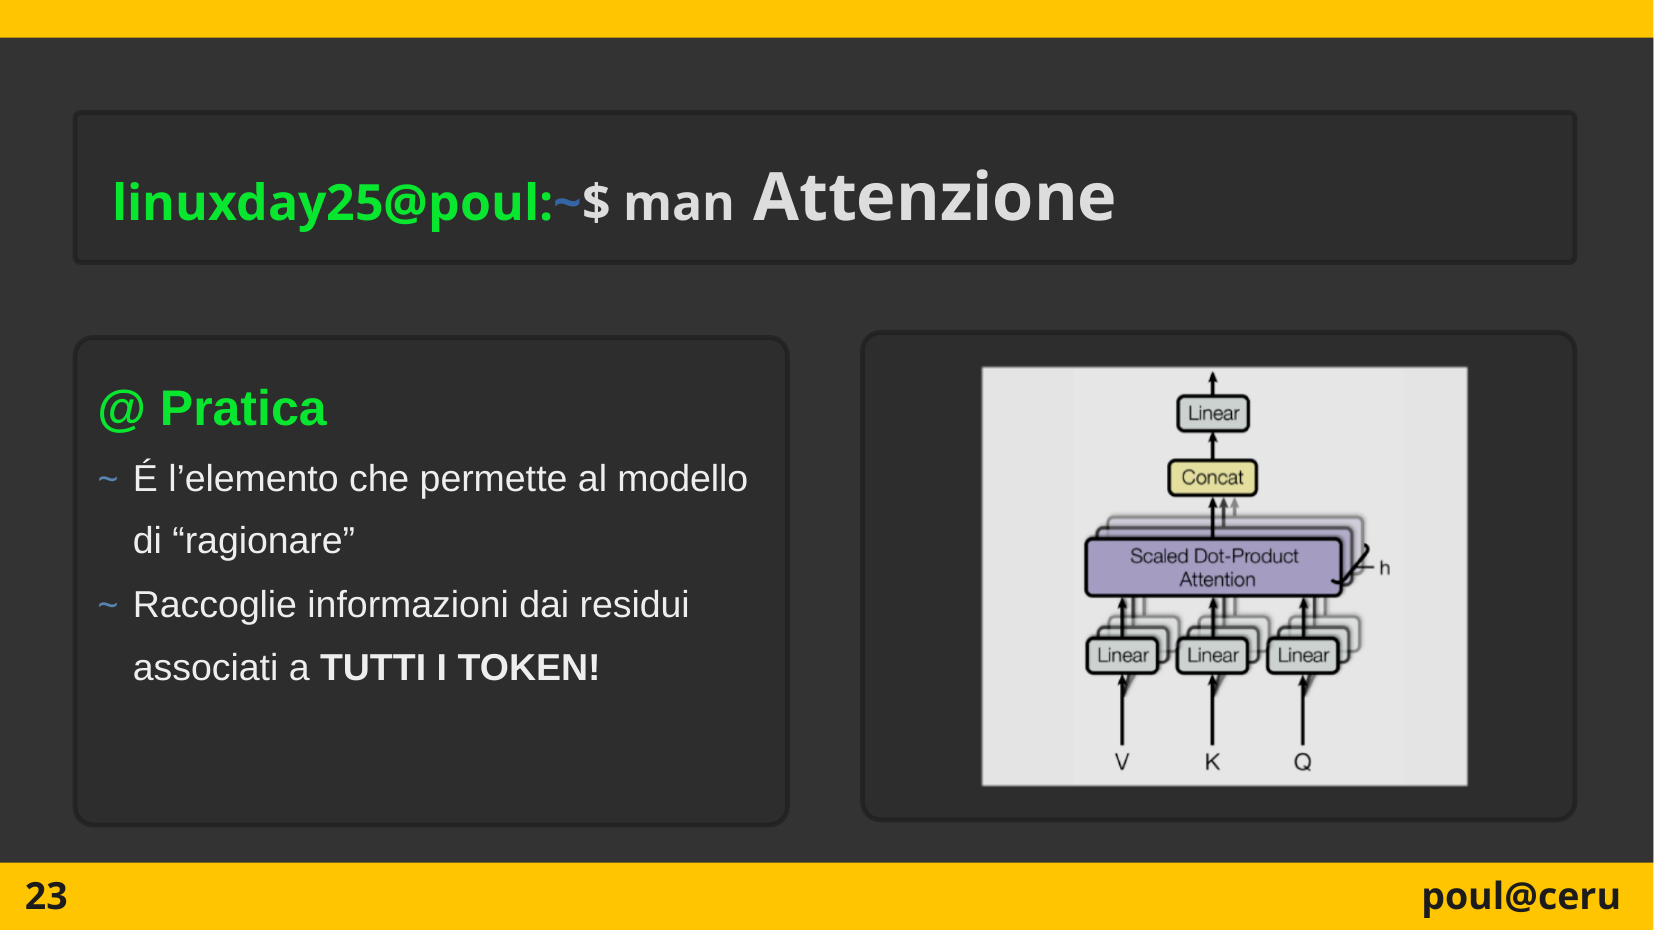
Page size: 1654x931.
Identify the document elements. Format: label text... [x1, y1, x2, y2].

title linuxday25@poul:~$ man Attenzione [112, 144, 1538, 231]
text_box poul@ceru [975, 862, 1637, 931]
text_box [0, 37, 1654, 863]
picture [980, 365, 1469, 788]
text_box <number> [10, 862, 638, 931]
text_box @ Pratica É l’elemento che permette al modello di “ragionare” Raccoglie informazioni dai residui associati a TUTTI I TOKEN! [74, 337, 788, 826]
